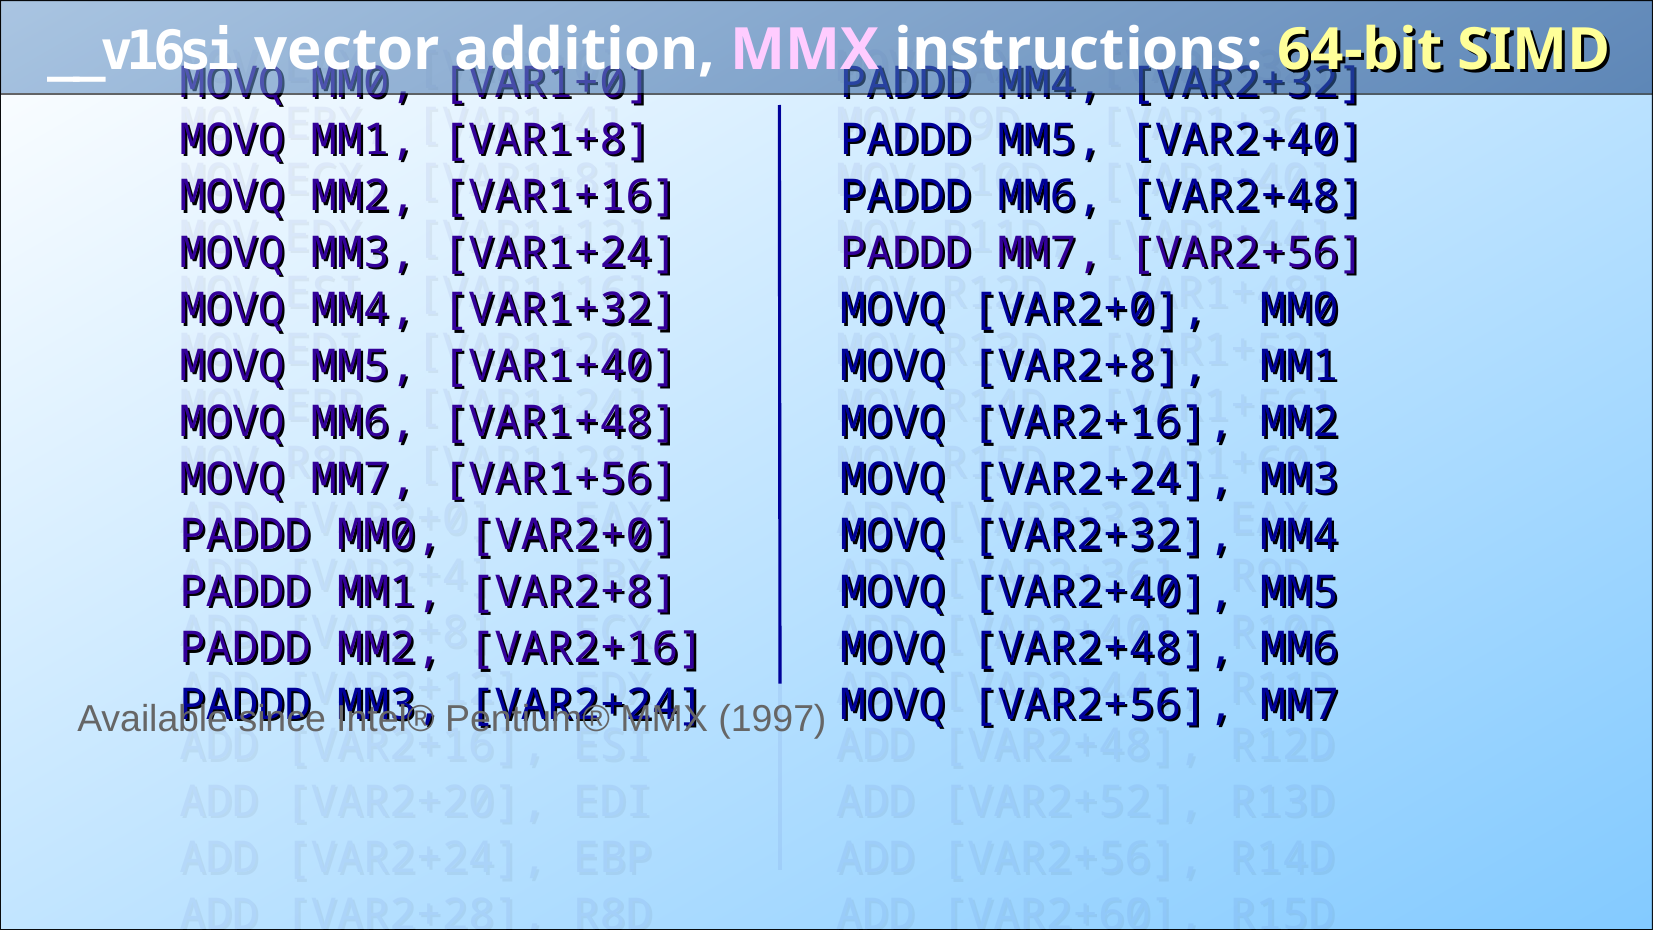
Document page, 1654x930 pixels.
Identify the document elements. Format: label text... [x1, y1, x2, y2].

text_box [1072, 93, 1087, 99]
text_box [1049, 93, 1068, 99]
text_box [249, 93, 268, 99]
text_box [1005, 93, 1019, 99]
text_box [1336, 93, 1350, 99]
text_box [619, 93, 637, 99]
text_box [530, 93, 542, 99]
text_box [934, 93, 950, 99]
text_box [1172, 93, 1184, 99]
text_box [1188, 93, 1204, 99]
text_box [406, 93, 451, 99]
text_box [565, 93, 610, 99]
text_box [544, 93, 558, 99]
text_box [363, 93, 374, 99]
text_box [1144, 93, 1168, 99]
text_box [0, 85, 1653, 930]
text_box [225, 93, 245, 99]
text_box __v16si vector addition, MMX instructions: 64-bit SIMD [0, 0, 1653, 85]
text_box [850, 93, 869, 99]
text_box [873, 93, 889, 99]
text_box [1257, 93, 1293, 99]
text_box [318, 93, 332, 99]
text_box [187, 93, 201, 99]
text_box PADDD MM4, [VAR2+32] PADDD MM5, [VAR2+40] PADDD MM6, [VAR2+48] PADDD MM7, [VAR2+56] MOVQ [VAR2+0], MM0 MOVQ [VAR2+8], MM1 MOVQ [VAR2+16], MM2 MOVQ [VAR2+24], MM3 MOVQ [VAR2+32], MM4 MOVQ [VAR2+40], MM5 MOVQ [VAR2+48], MM6 MOVQ [VAR2+56], MM7 [839, 99, 1500, 684]
text_box [961, 93, 1001, 99]
text_box [501, 93, 517, 99]
text_box [1305, 93, 1317, 99]
text_box [644, 93, 846, 99]
text_box [1093, 93, 1138, 99]
text_box [345, 93, 359, 99]
text_box [205, 93, 215, 99]
text_box [279, 93, 314, 99]
text_box Available since Intel® Pentium® MMX (1997) [62, 690, 842, 747]
text_box [1231, 93, 1238, 99]
text_box [485, 93, 497, 99]
text_box [1217, 93, 1229, 99]
text_box [383, 93, 400, 99]
text_box [908, 93, 923, 99]
text_box [458, 93, 481, 99]
text_box [1031, 93, 1045, 99]
text_box MOVQ MM0, [VAR1+0] MOVQ MM1, [VAR1+8] MOVQ MM2, [VAR1+16] MOVQ MM3, [VAR1+24] MOVQ MM4, [VAR1+32] MOVQ MM5, [VAR1+40] MOVQ MM6, [VAR1+48] MOVQ MM7, [VAR1+56] PADDD MM0, [VAR2+0] PADDD MM1, [VAR2+8] PADDD MM2, [VAR2+16] PADDD MM3, [VAR2+24] [179, 99, 839, 684]
